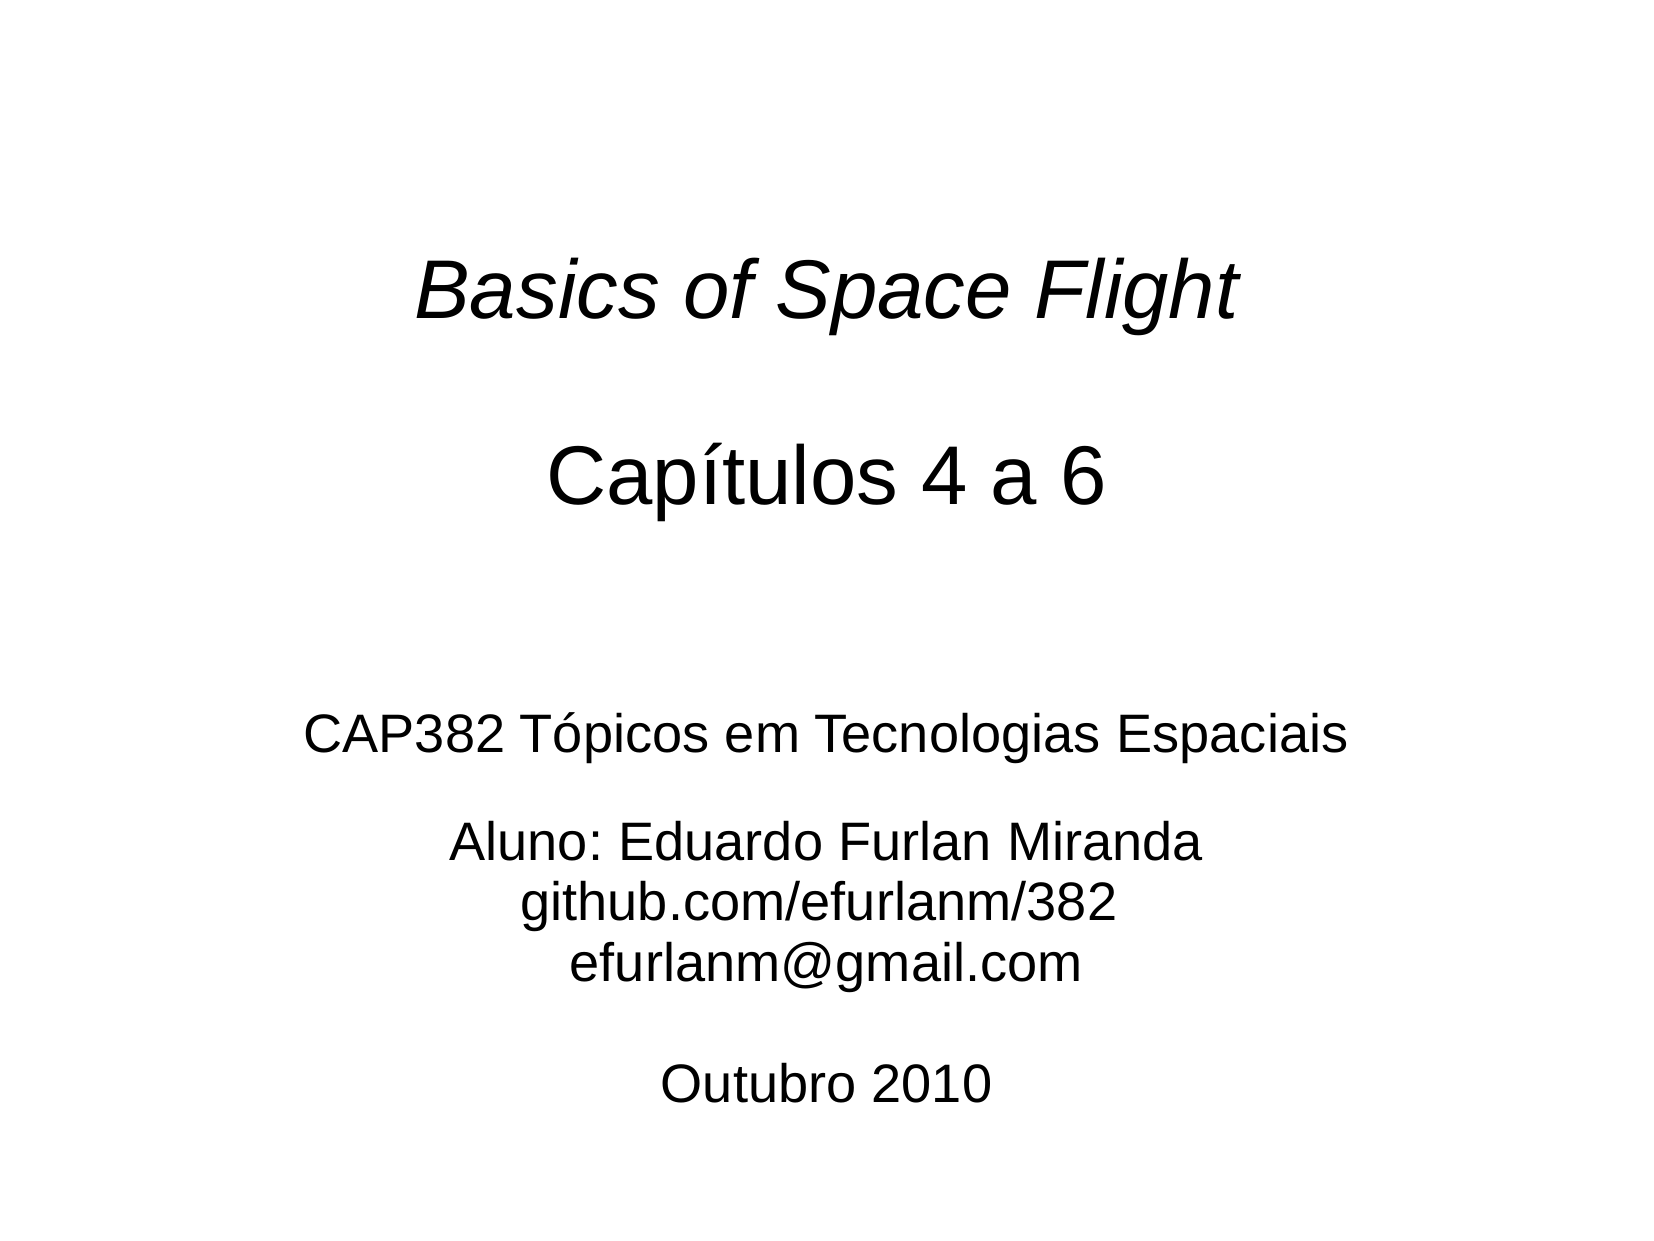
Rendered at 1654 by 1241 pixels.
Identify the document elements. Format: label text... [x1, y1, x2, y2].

subtitle Basics of Space Flight Capítulos 4 a 6 CAP382 Tópicos em Tecnologias Espaciais Aluno: Eduardo Furlan Miranda github.com/efurlanm/382 efurlanm@gmail.com Outubro 2010 [82, 41, 1571, 1223]
